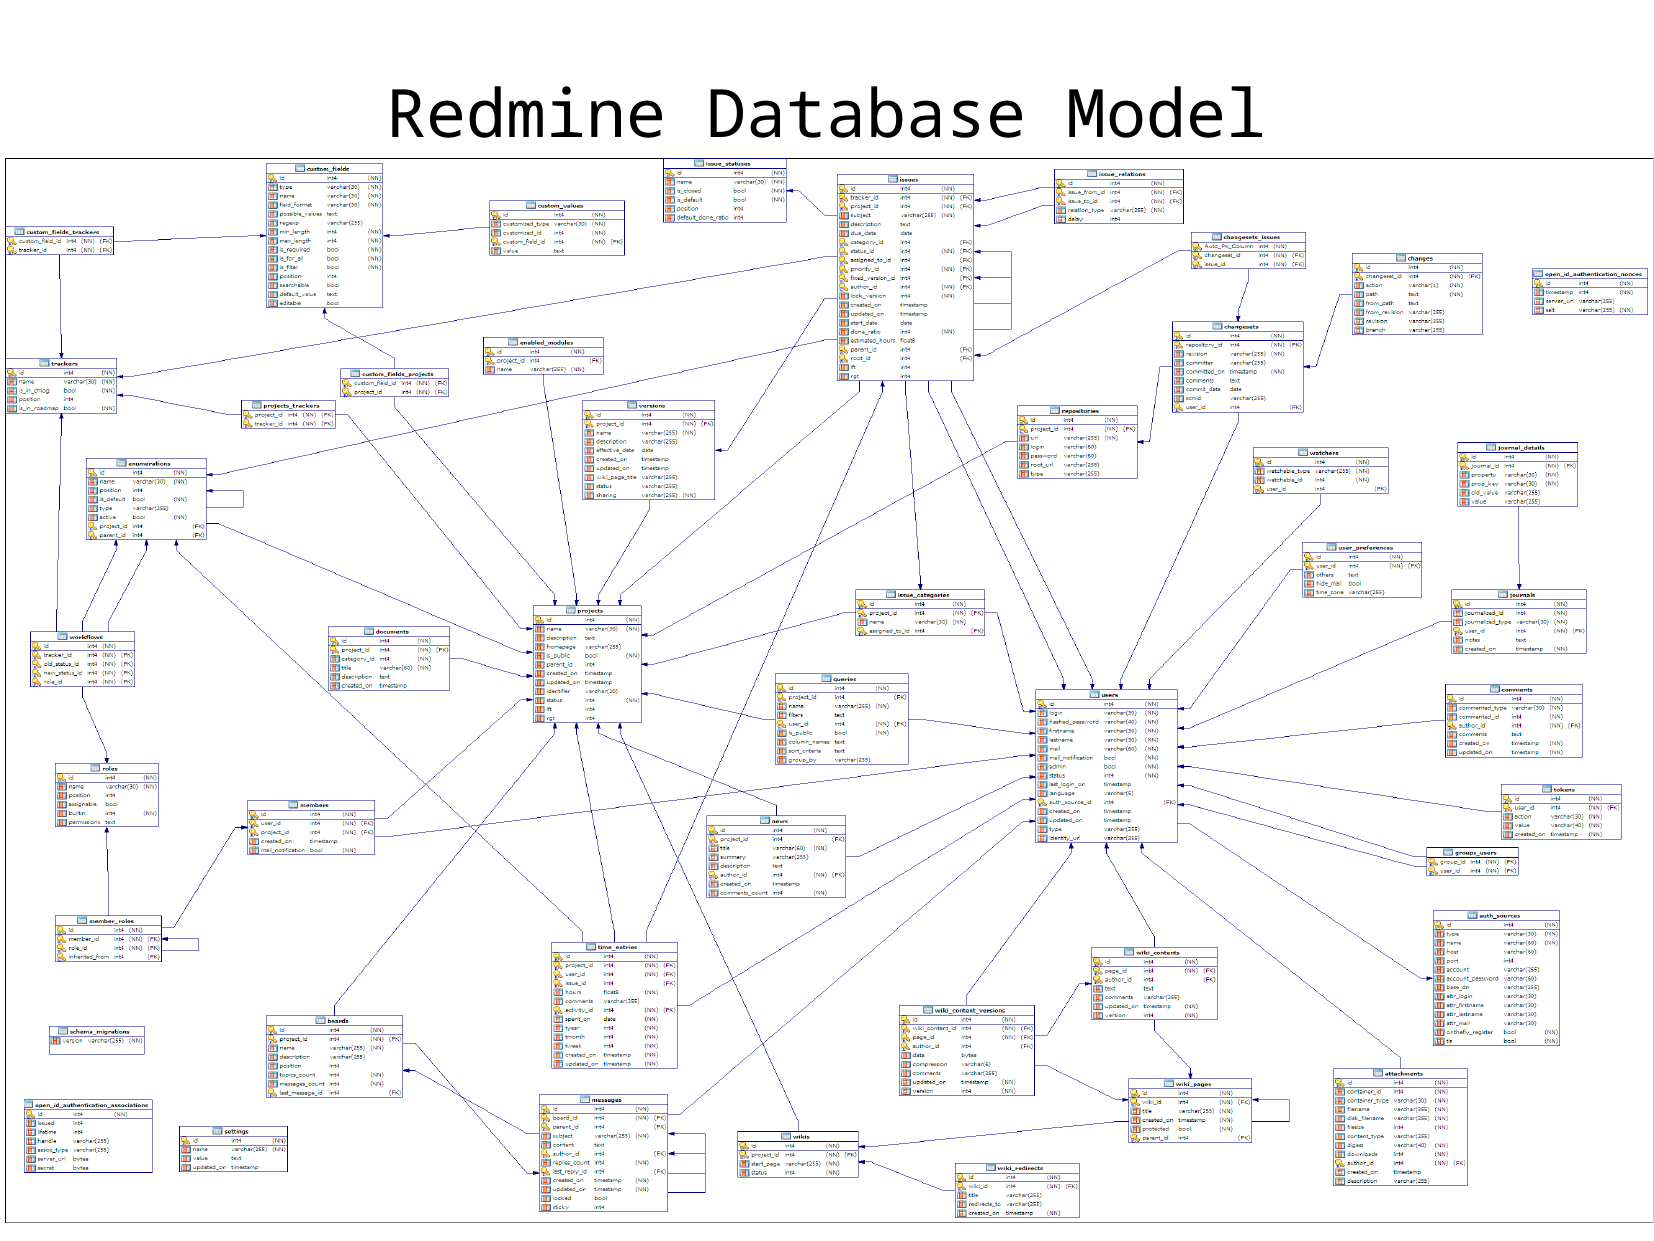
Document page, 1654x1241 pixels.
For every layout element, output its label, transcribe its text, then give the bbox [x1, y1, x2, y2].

title Redmine Database Model [82, 8, 1571, 158]
picture [5, 158, 1654, 1223]
